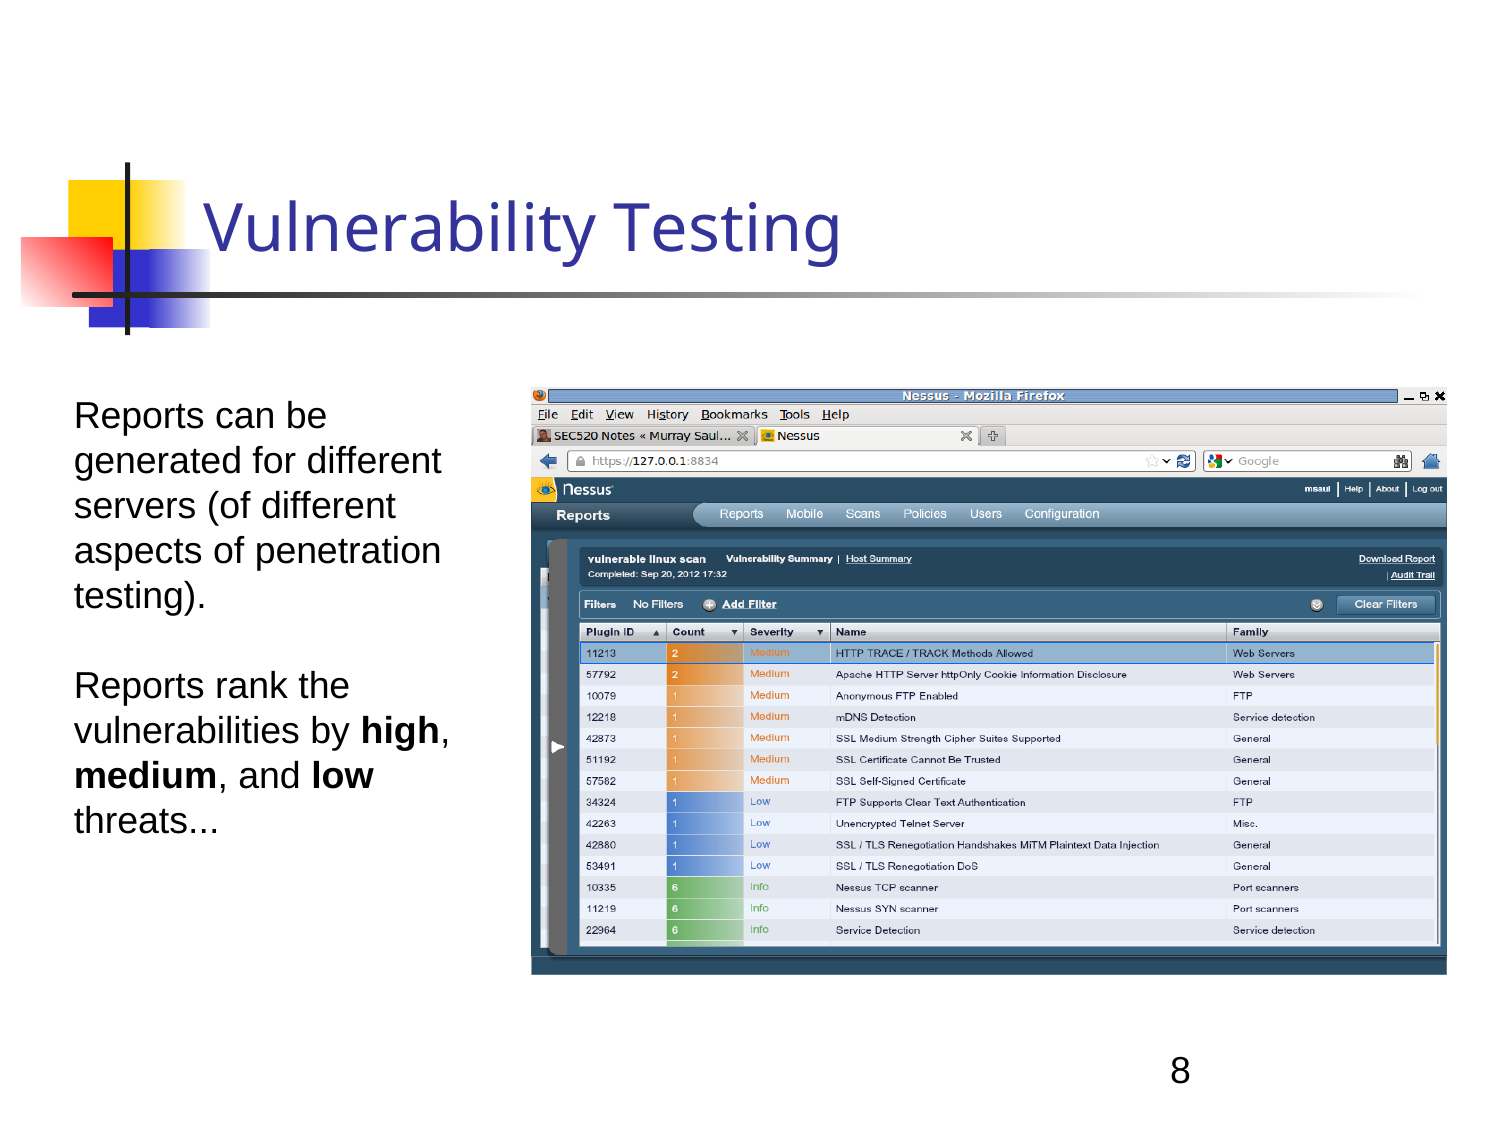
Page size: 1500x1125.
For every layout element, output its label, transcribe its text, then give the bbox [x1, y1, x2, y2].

title Vulnerability Testing [188, 35, 1468, 276]
text_box Reports can be generated for different servers (of different aspects of penetration testing). Reports rank the vulnerabilities by high, medium, and low threats... [59, 383, 502, 849]
picture [531, 387, 1447, 975]
